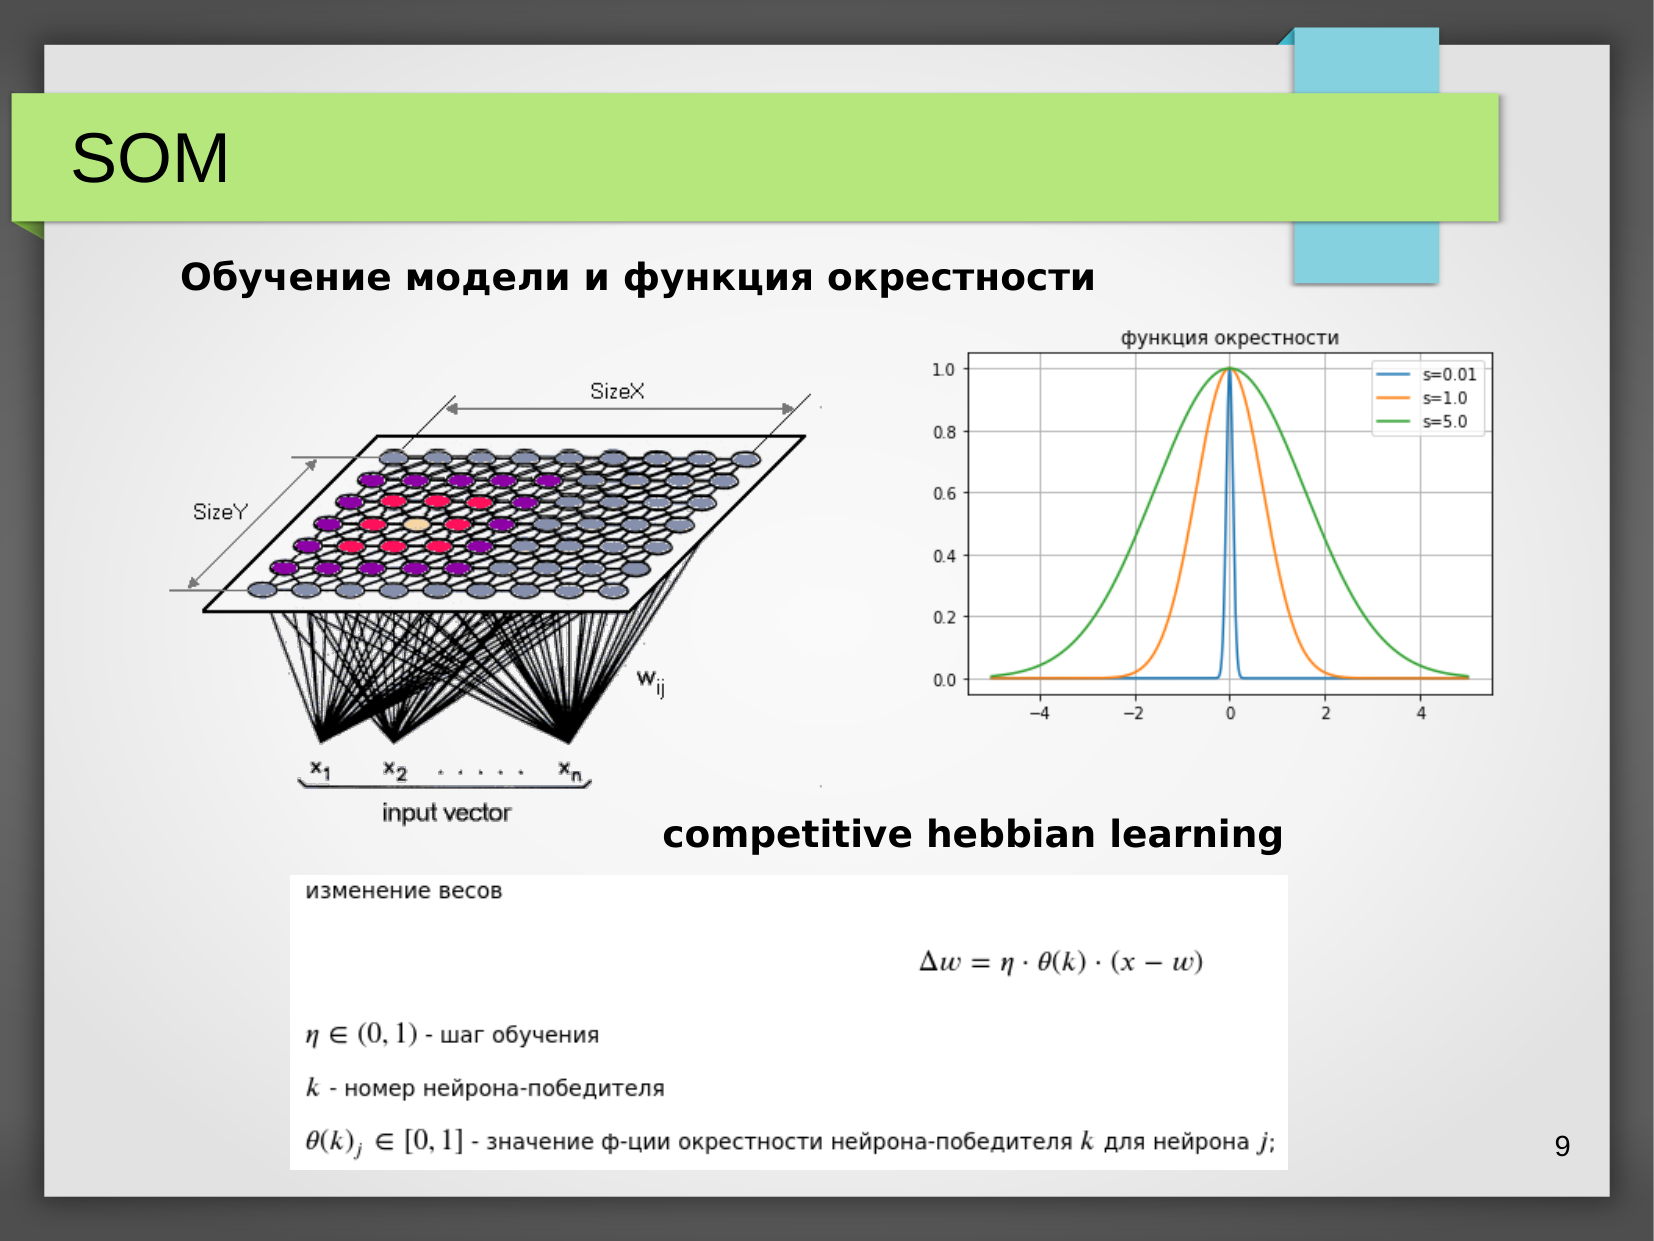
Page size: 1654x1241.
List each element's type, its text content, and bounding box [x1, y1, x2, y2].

text_box competitive hebbian learning [647, 805, 1406, 908]
picture [0, 0, 1654, 1241]
title SOM [70, 118, 1205, 199]
text_box Обучение модели и функция окрестности [165, 248, 1276, 331]
